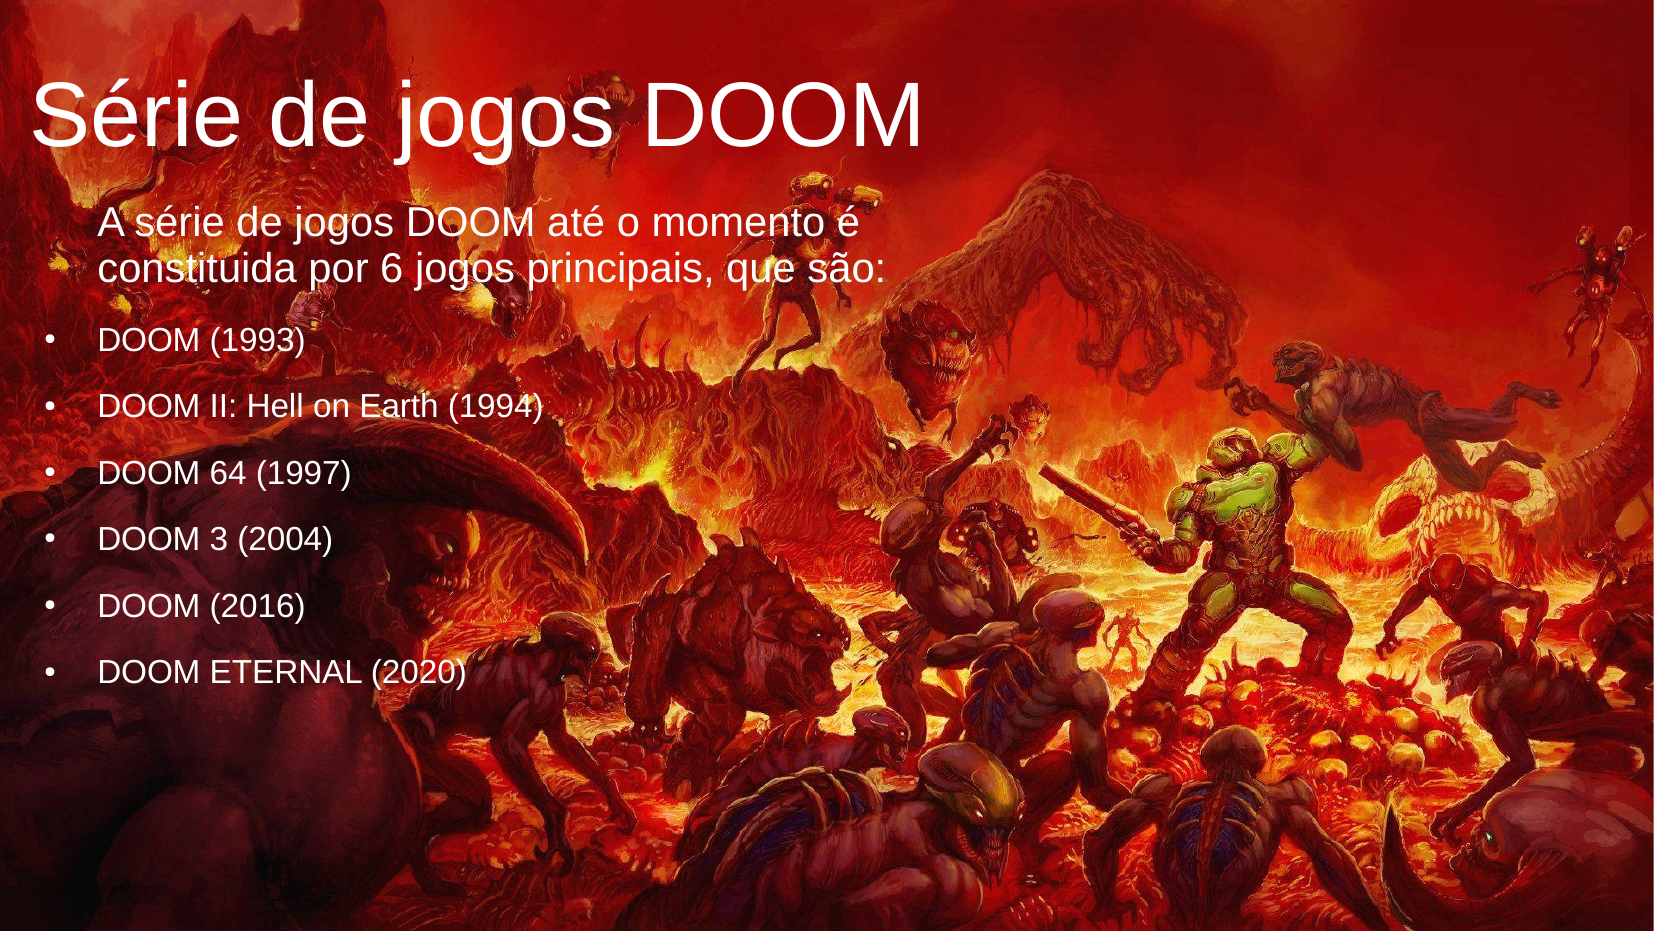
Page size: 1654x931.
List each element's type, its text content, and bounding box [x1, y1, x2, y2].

list A série de jogos DOOM até o momento é constituida por 6 jogos principais, que são: DOOM (1993) DOOM II: Hell on Earth (1994) DOOM 64 (1997) DOOM 3 (2004) DOOM (2016) DOOM ETERNAL (2020) [26, 198, 1063, 798]
picture [0, 0, 1654, 931]
title Série de jogos DOOM [29, 37, 951, 193]
